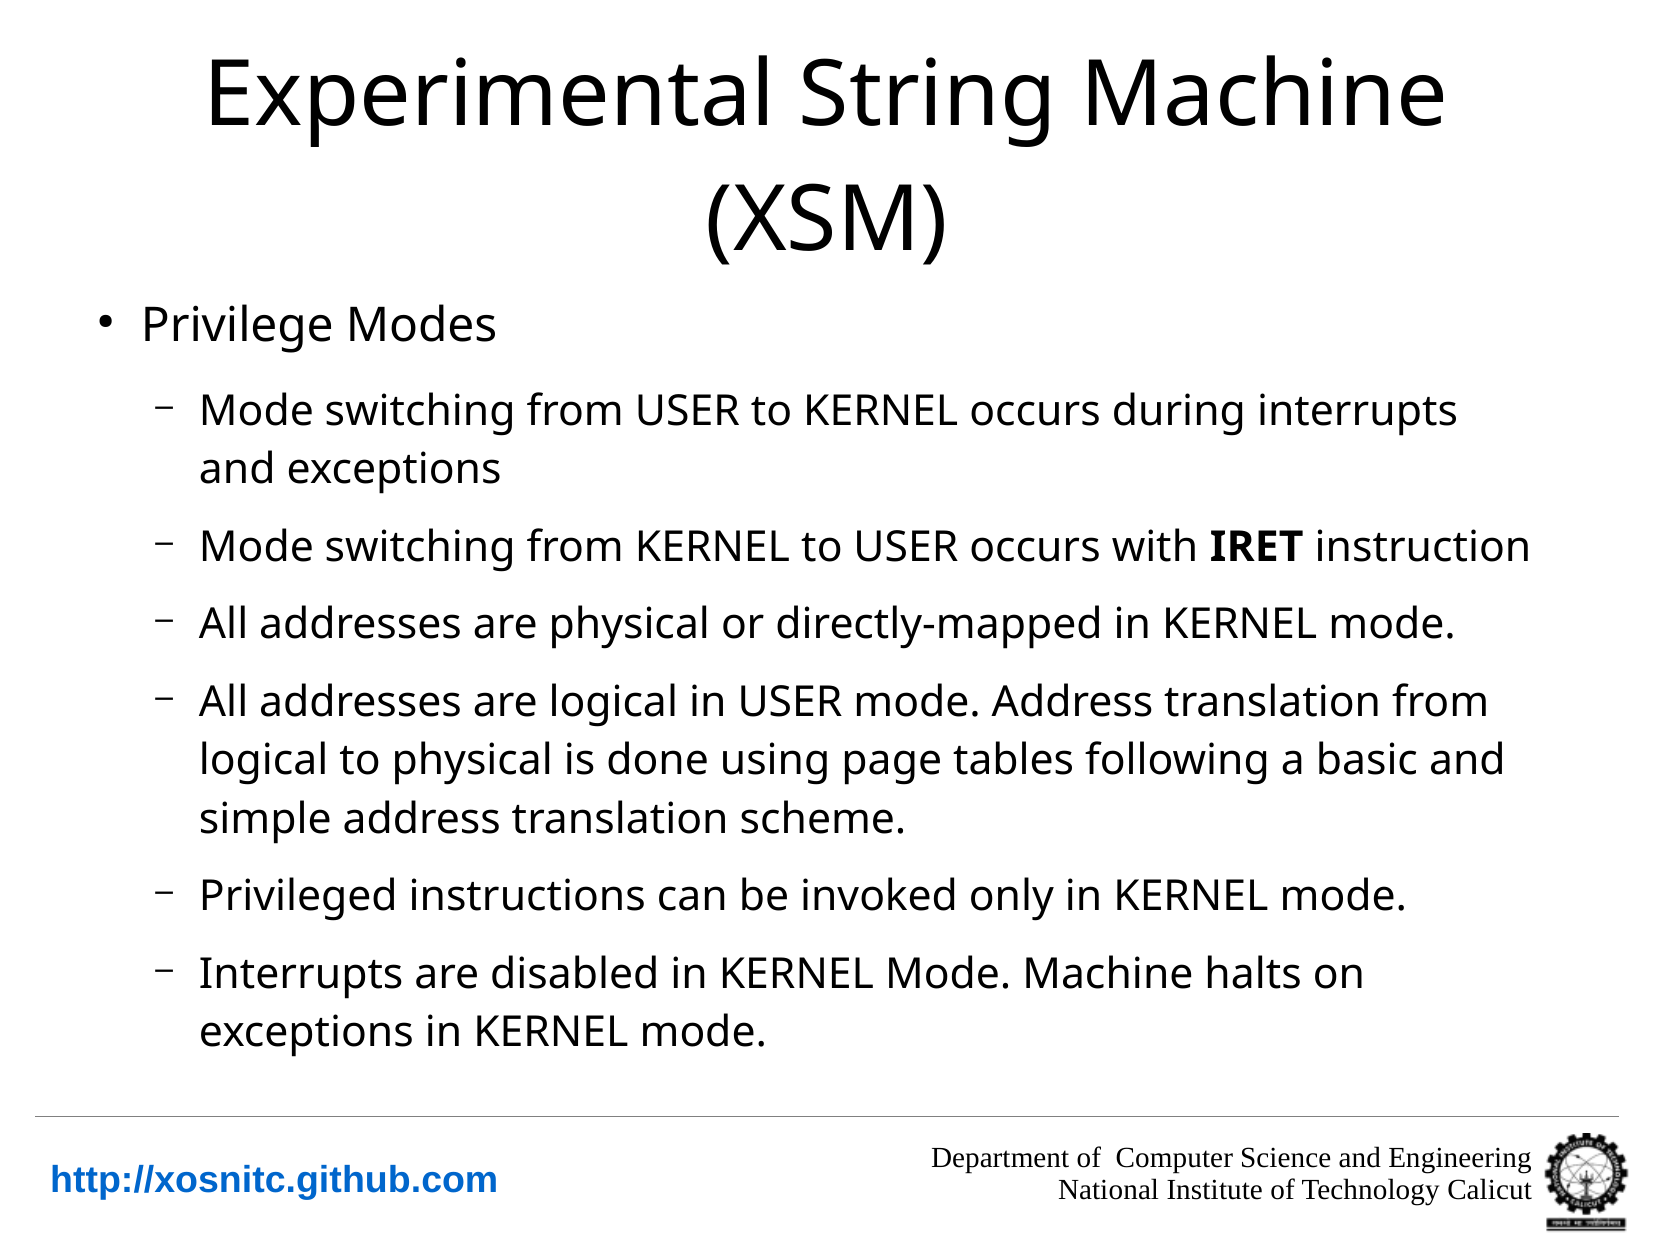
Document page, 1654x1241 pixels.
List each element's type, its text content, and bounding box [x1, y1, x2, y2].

picture [1542, 1133, 1630, 1234]
title Experimental String Machine (XSM) [82, 49, 1571, 257]
list Privilege Modes Mode switching from USER to KERNEL occurs during interrupts and exceptions Mode switching from KERNEL to USER occurs with IRET instruction All addresses are physical or directly-mapped in KERNEL mode. All addresses are logical in USER mode. Address translation from logical to physical is done using page tables following a basic and simple address translation scheme. Privileged instructions can be invoked only in KERNEL mode. Interrupts are disabled in KERNEL Mode. Machine halts on exceptions in KERNEL mode. [82, 290, 1538, 1087]
